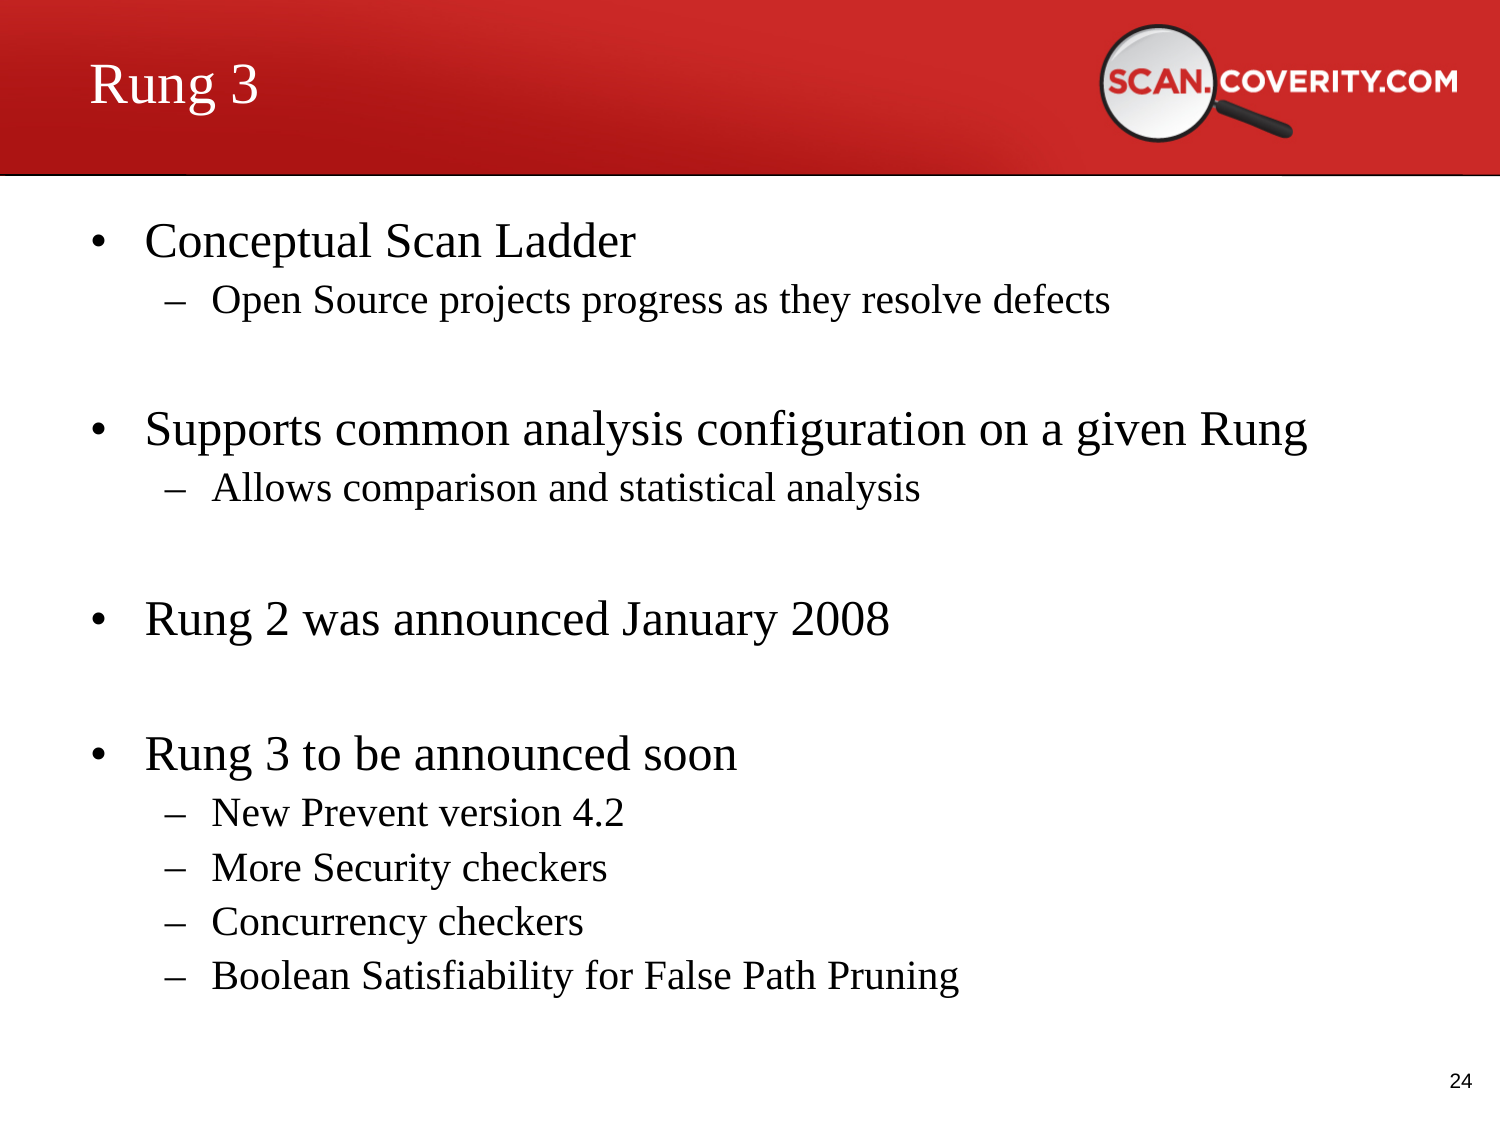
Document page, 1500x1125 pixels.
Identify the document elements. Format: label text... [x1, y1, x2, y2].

title Rung 3 [74, 24, 1100, 143]
list Conceptual Scan Ladder Open Source projects progress as they resolve defects Supports common analysis configuration on a given Rung Allows comparison and statistical analysis Rung 2 was announced January 2008 Rung 3 to be announced soon New Prevent version 4.2 More Security checkers Concurrency checkers Boolean Satisfiability for False Path Pruning [75, 205, 1426, 1125]
picture [0, 0, 1500, 174]
